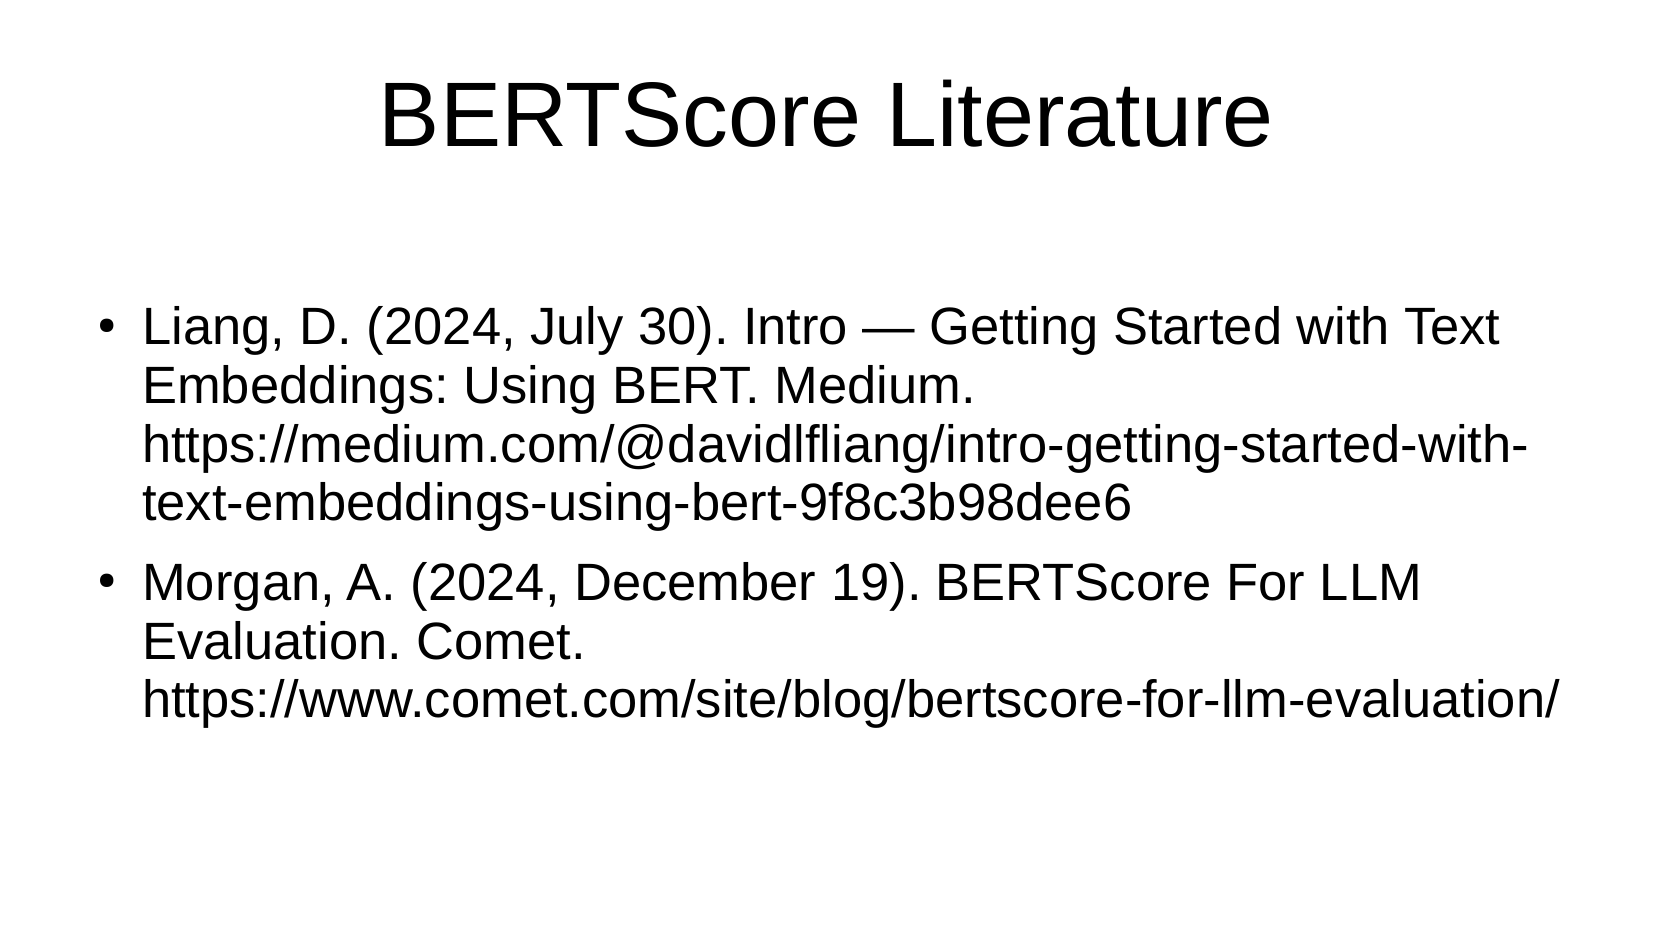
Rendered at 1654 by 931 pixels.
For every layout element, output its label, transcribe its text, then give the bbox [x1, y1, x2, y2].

list Liang, D. (2024, July 30). Intro — Getting Started with Text Embeddings: Using BERT. Medium. https://medium.com/@davidlfliang/intro-getting-started-with-text-embeddings-using-bert-9f8c3b98dee6 Morgan, A. (2024, December 19). BERTScore For LLM Evaluation. Comet. https://www.comet.com/site/blog/bertscore-for-llm-evaluation/ [82, 217, 1571, 758]
title BERTScore Literature [82, 37, 1571, 193]
